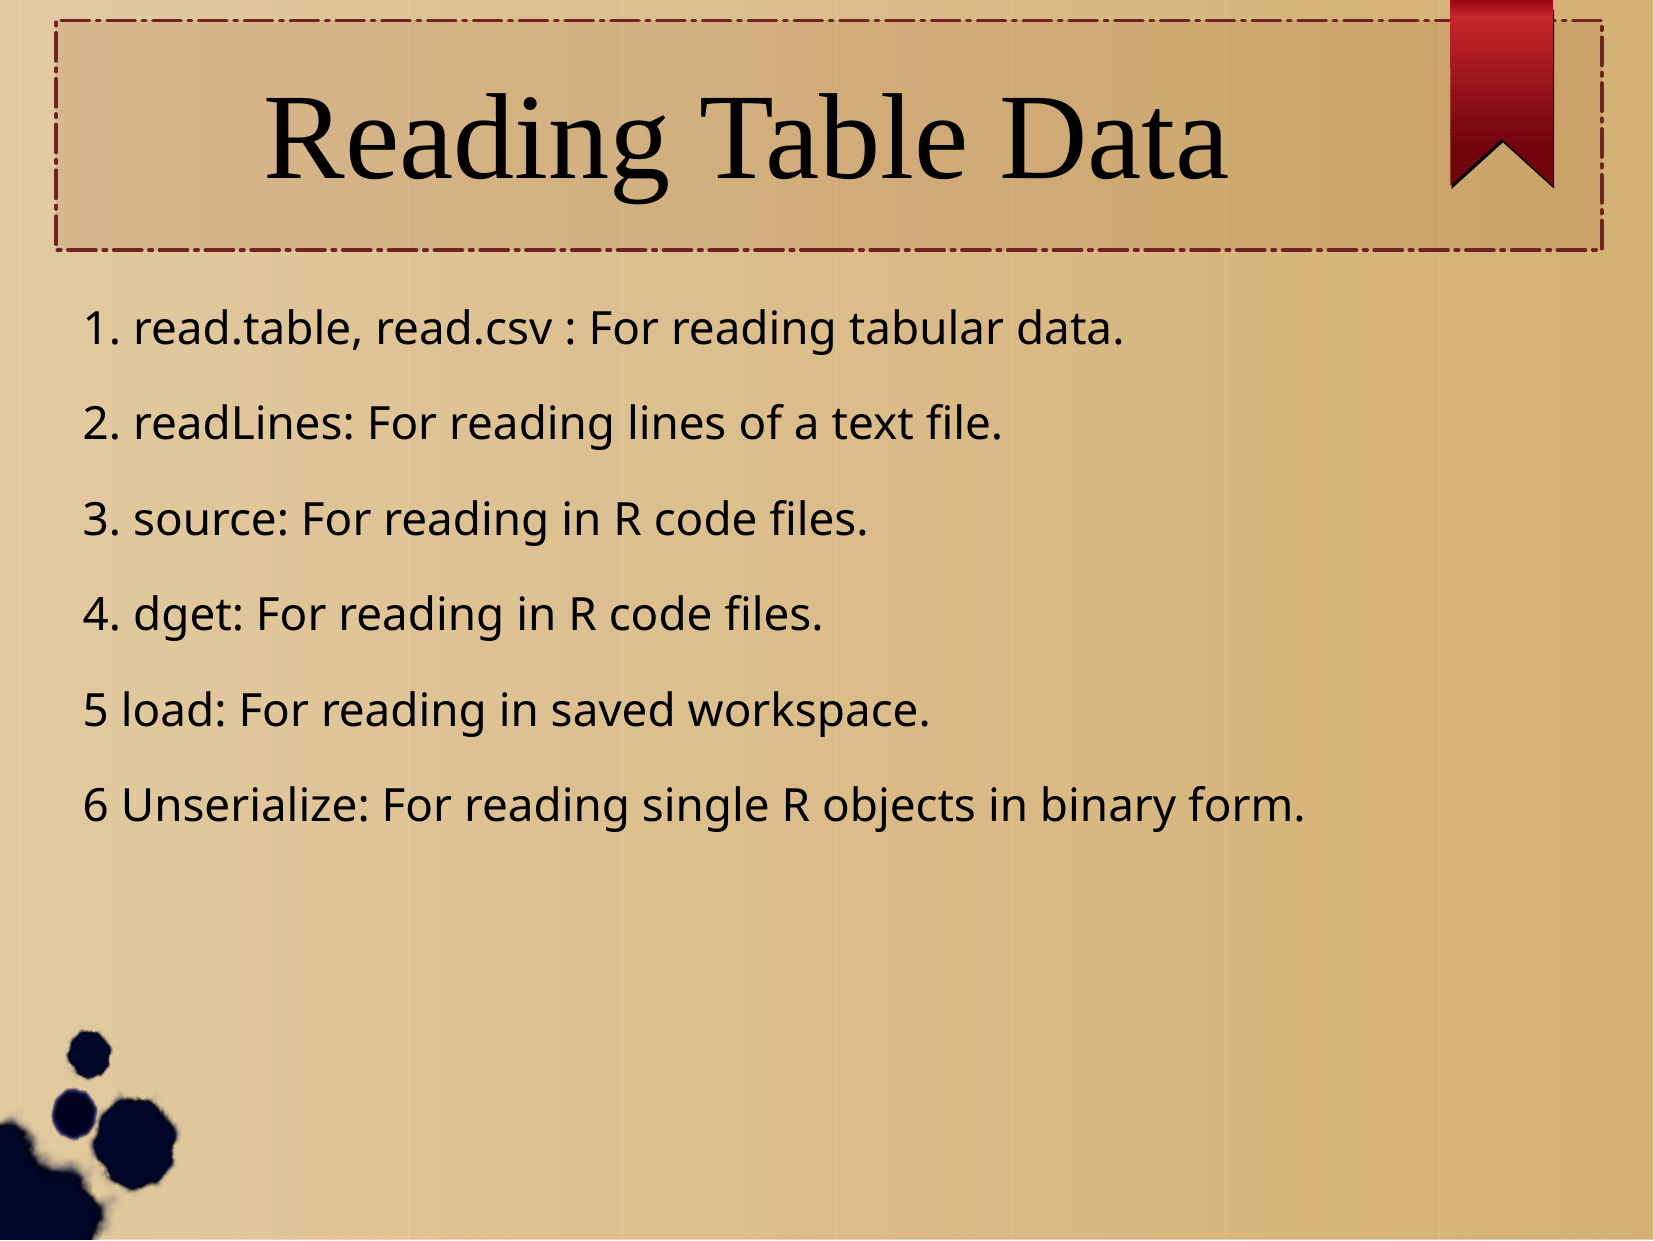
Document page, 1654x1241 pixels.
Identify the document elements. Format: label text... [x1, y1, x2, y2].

title Reading Table Data [82, 47, 1412, 229]
list 1. read.table, read.csv : For reading tabular data. 2. readLines: For reading lines of a text file. 3. source: For reading in R code files. 4. dget: For reading in R code files. 5 load: For reading in saved workspace. 6 Unserialize: For reading single R objects in binary form. [82, 299, 1571, 1019]
